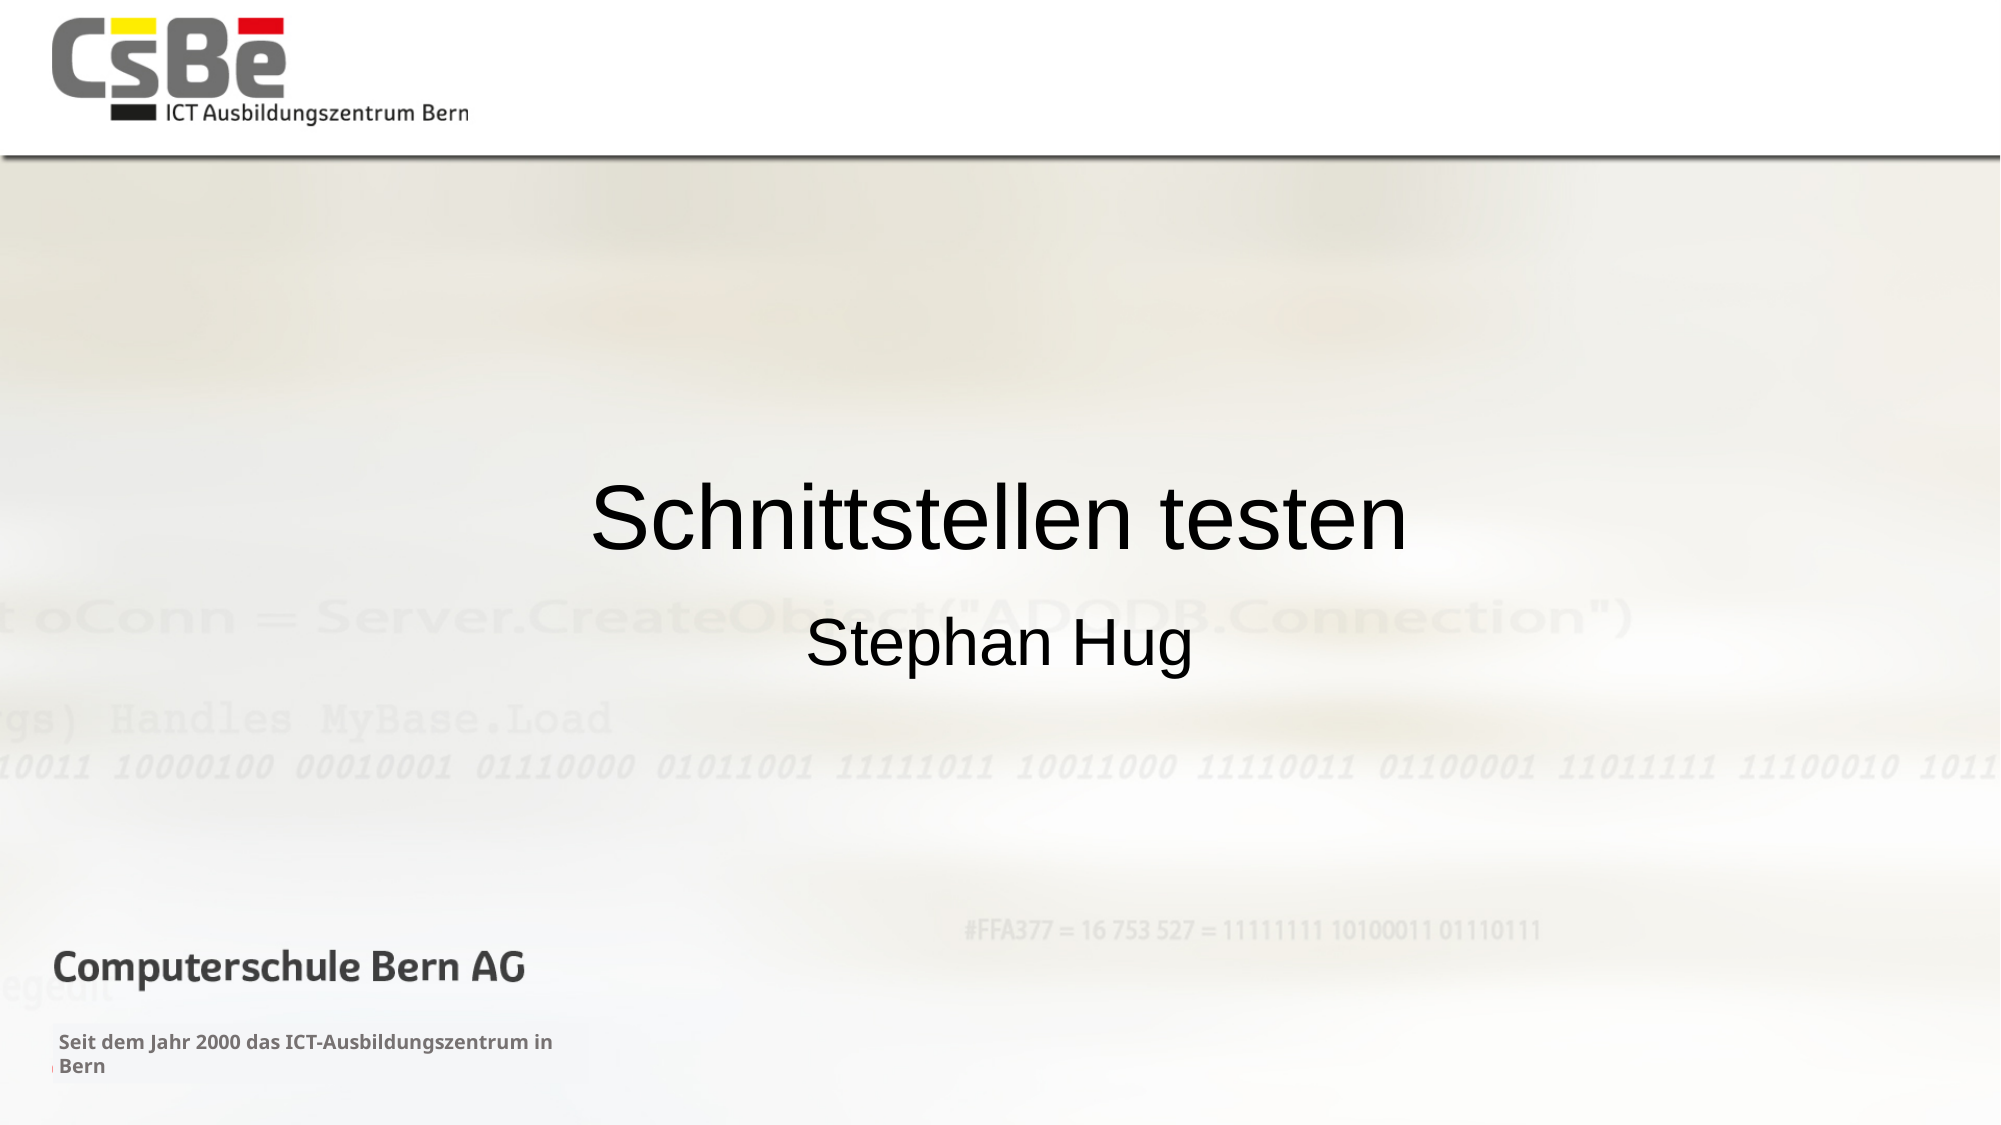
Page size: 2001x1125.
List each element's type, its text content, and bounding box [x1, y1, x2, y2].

picture [0, 0, 2001, 1125]
title Schnittstellen testen [249, 184, 1750, 576]
subtitle Stephan Hug [249, 590, 1750, 863]
